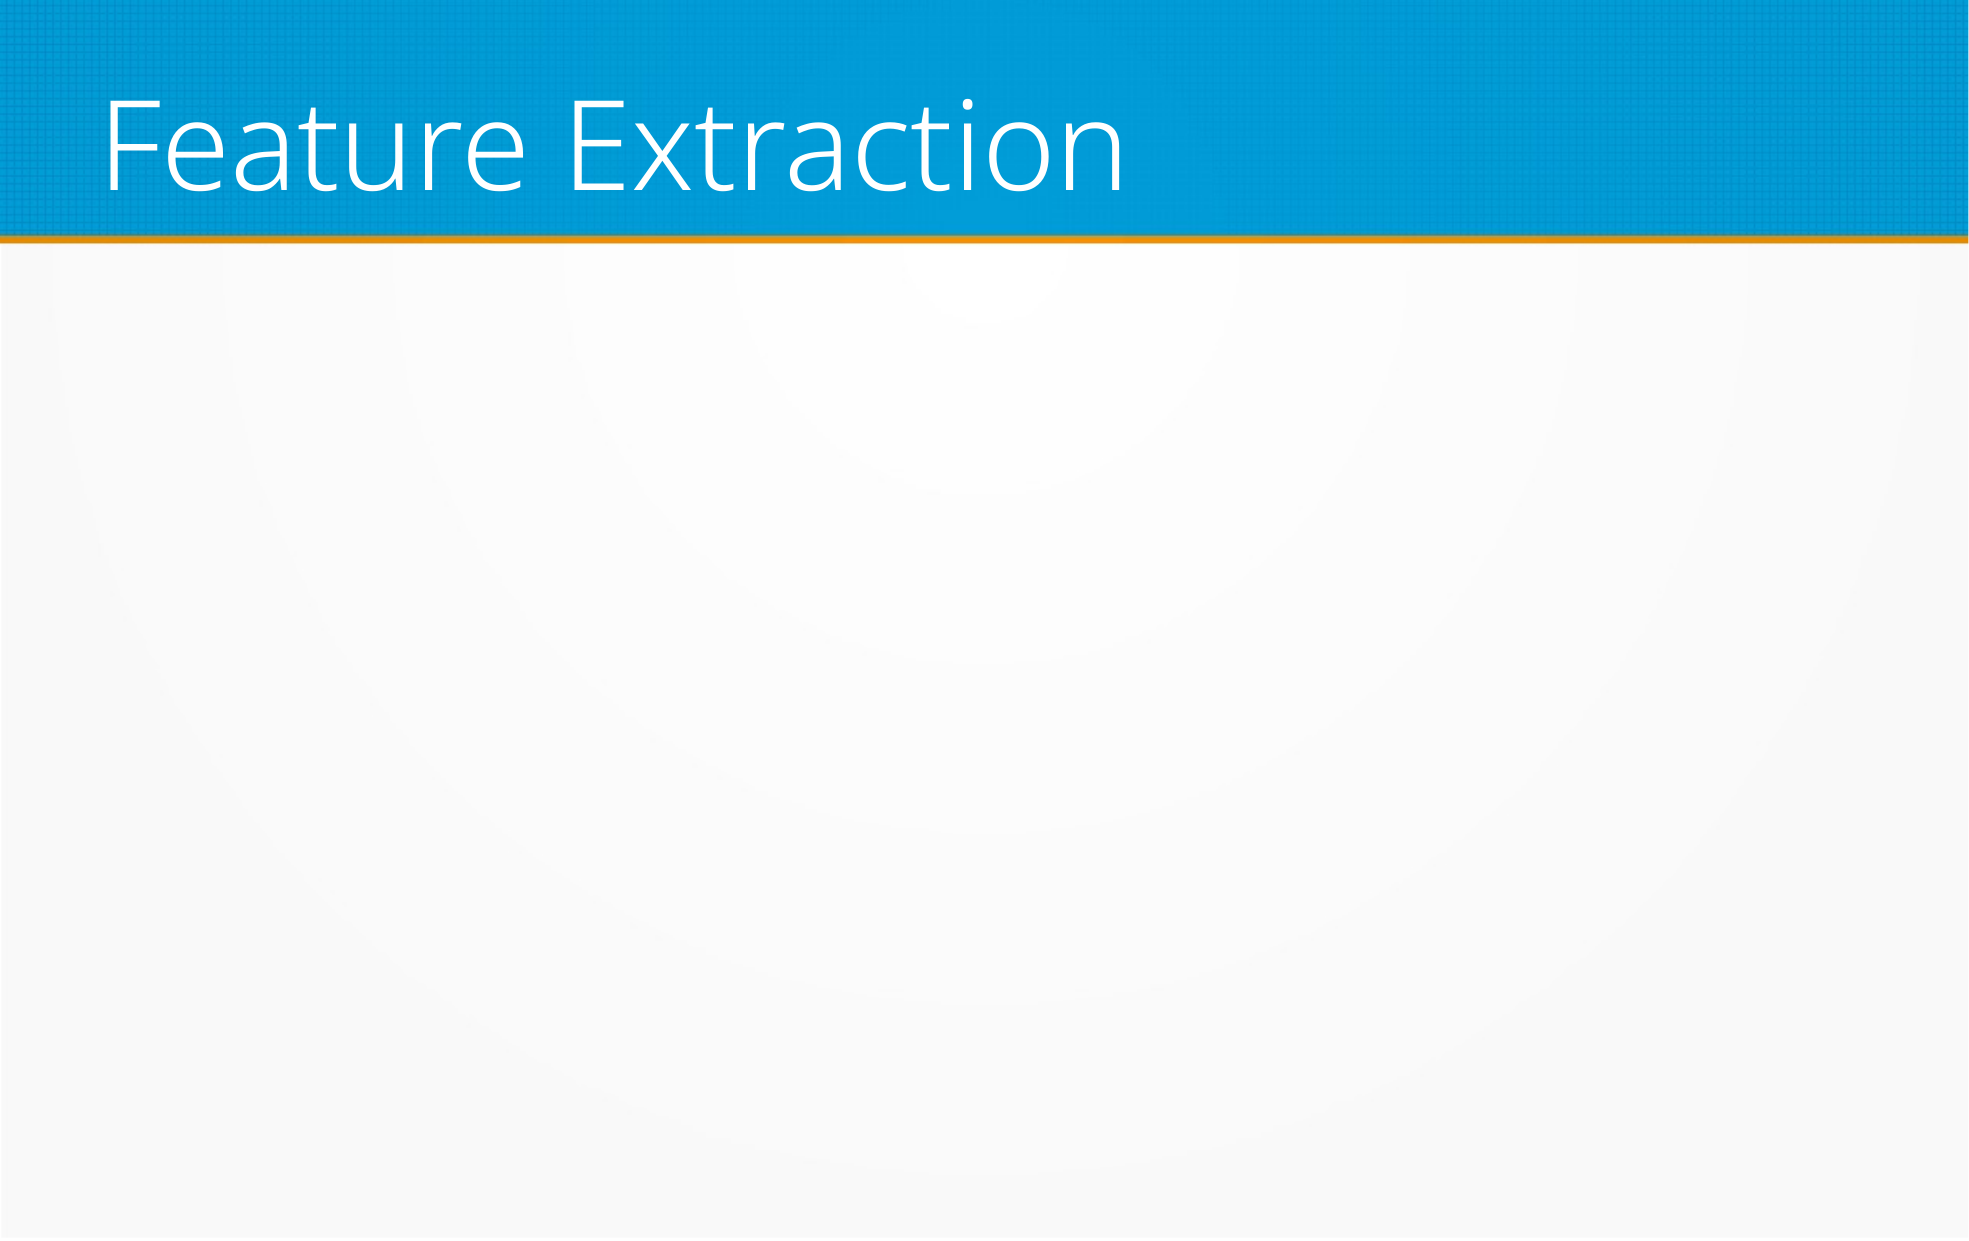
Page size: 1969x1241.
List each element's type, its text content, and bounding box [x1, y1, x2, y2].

picture [0, 233, 1969, 1241]
title Feature Extraction [98, 19, 1870, 227]
